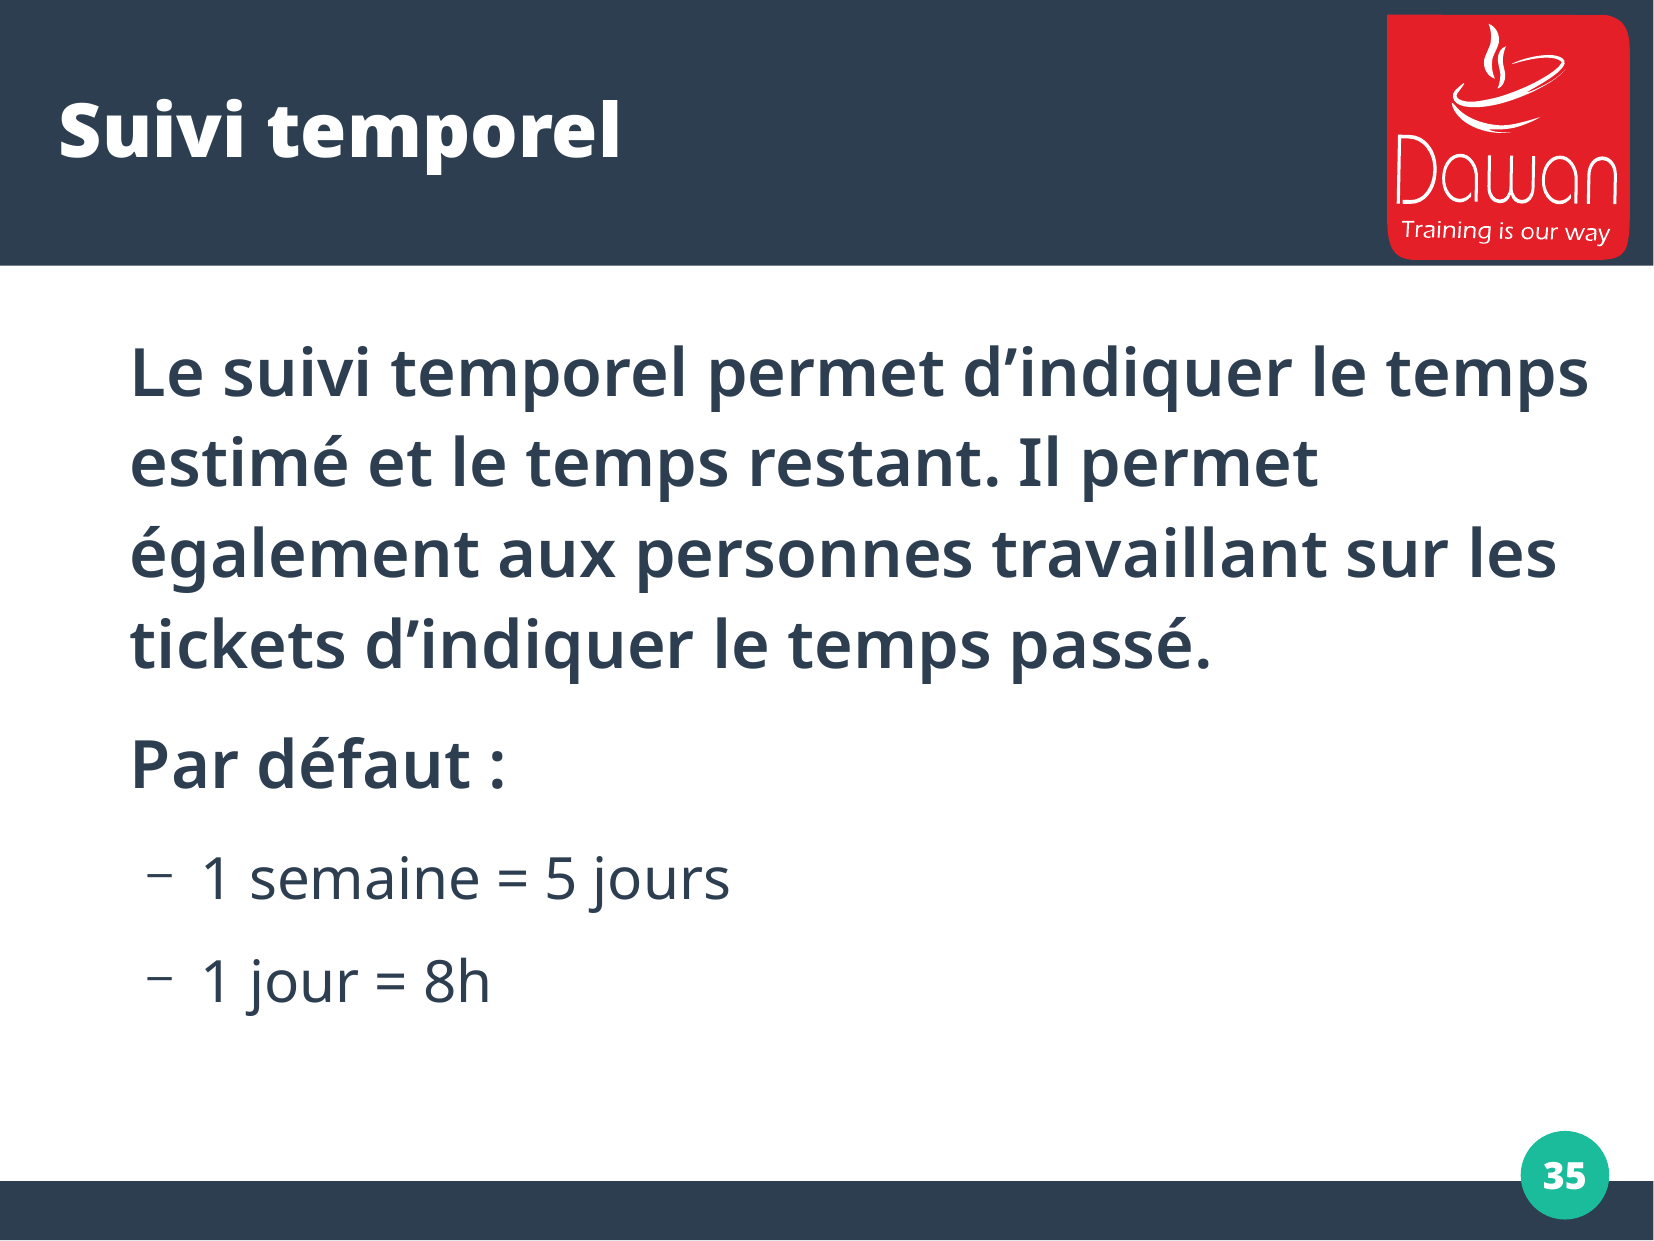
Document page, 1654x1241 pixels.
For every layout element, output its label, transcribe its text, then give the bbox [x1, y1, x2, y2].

picture [1387, 14, 1630, 260]
title Suivi temporel [59, 49, 1387, 207]
list Le suivi temporel permet d’indiquer le temps estimé et le temps restant. Il permet également aux personnes travaillant sur les tickets d’indiquer le temps passé. Par défaut : 1 semaine = 5 jours 1 jour = 8h [59, 324, 1595, 1152]
